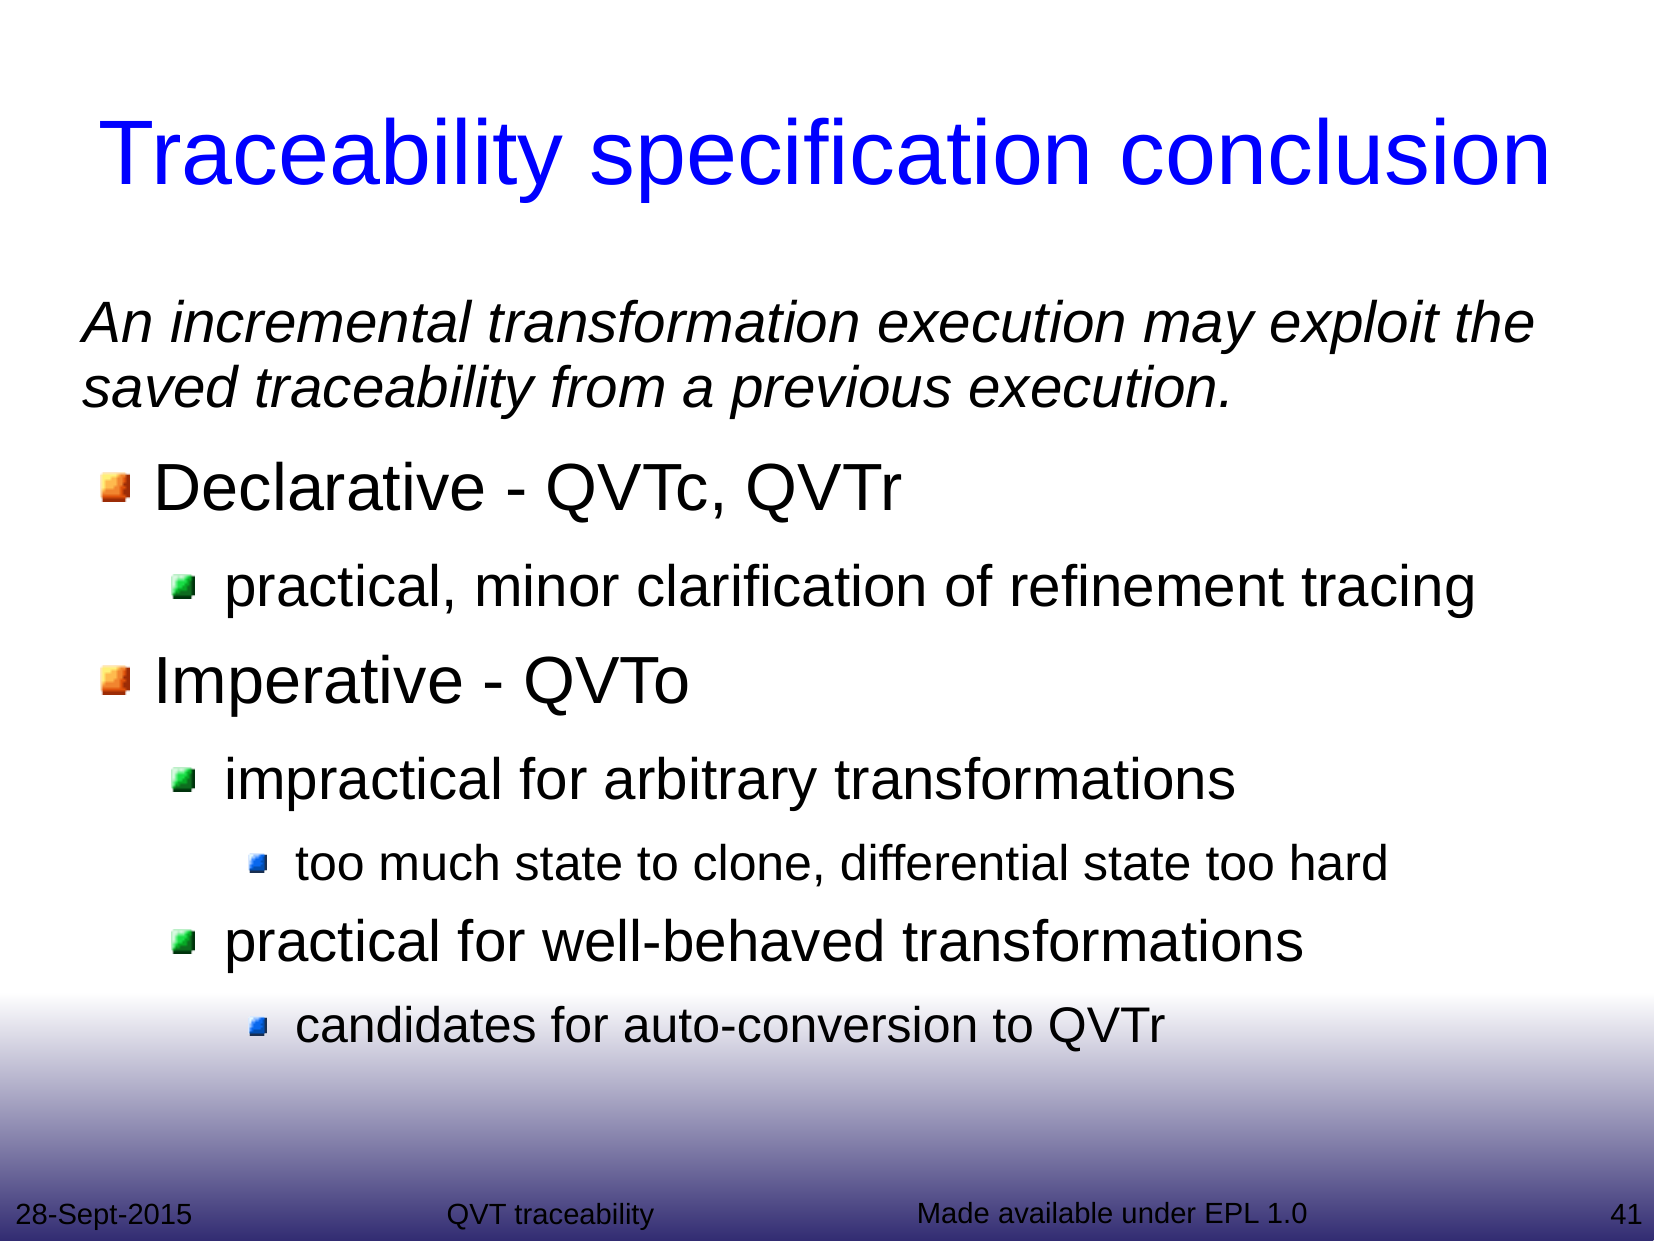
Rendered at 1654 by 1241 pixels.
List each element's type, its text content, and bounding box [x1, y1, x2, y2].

list An incremental transformation execution may exploit the saved traceability from a previous execution. Declarative - QVTc, QVTr practical, minor clarification of refinement tracing Imperative - QVTo impractical for arbitrary transformations too much state to clone, differential state too hard practical for well-behaved transformations candidates for auto-conversion to QVTr [82, 290, 1571, 1109]
title Traceability specification conclusion [82, 49, 1571, 257]
